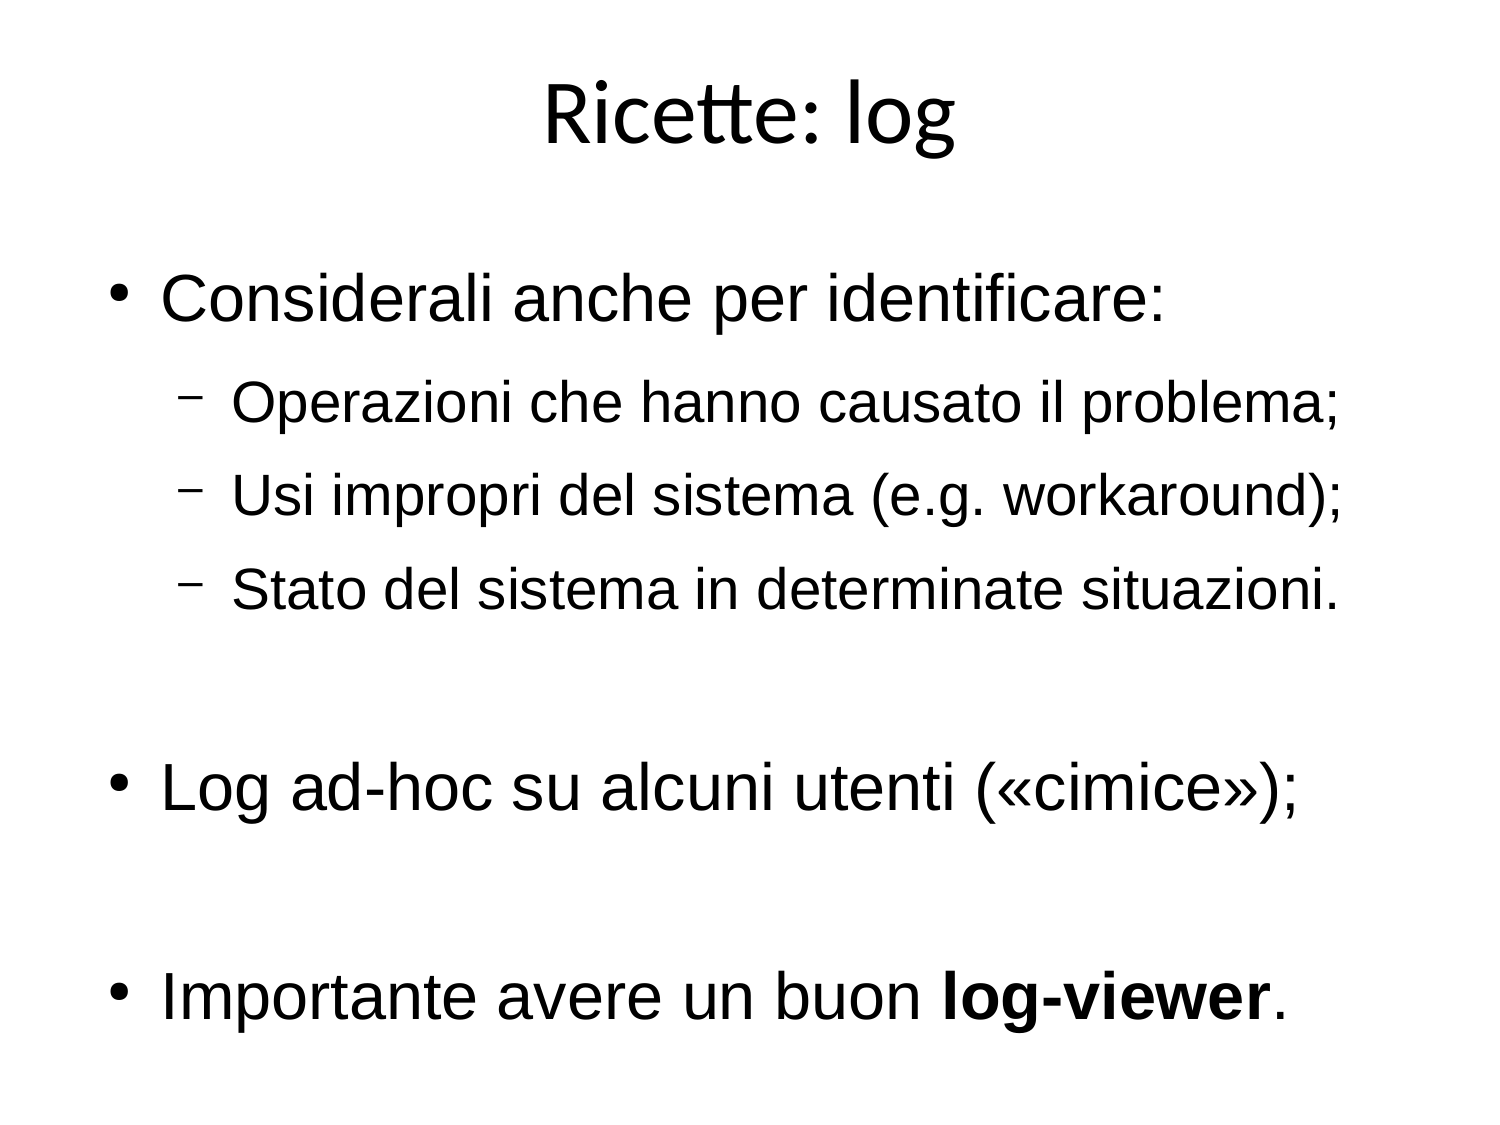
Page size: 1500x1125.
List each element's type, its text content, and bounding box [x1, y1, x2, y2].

list Considerali anche per identificare: Operazioni che hanno causato il problema; Usi impropri del sistema (e.g. workaround); Stato del sistema in determinate situazioni. Log ad-hoc su alcuni utenti («cimice»); Importante avere un buon log-viewer. [74, 247, 1425, 990]
title Ricette: log [74, 44, 1425, 233]
